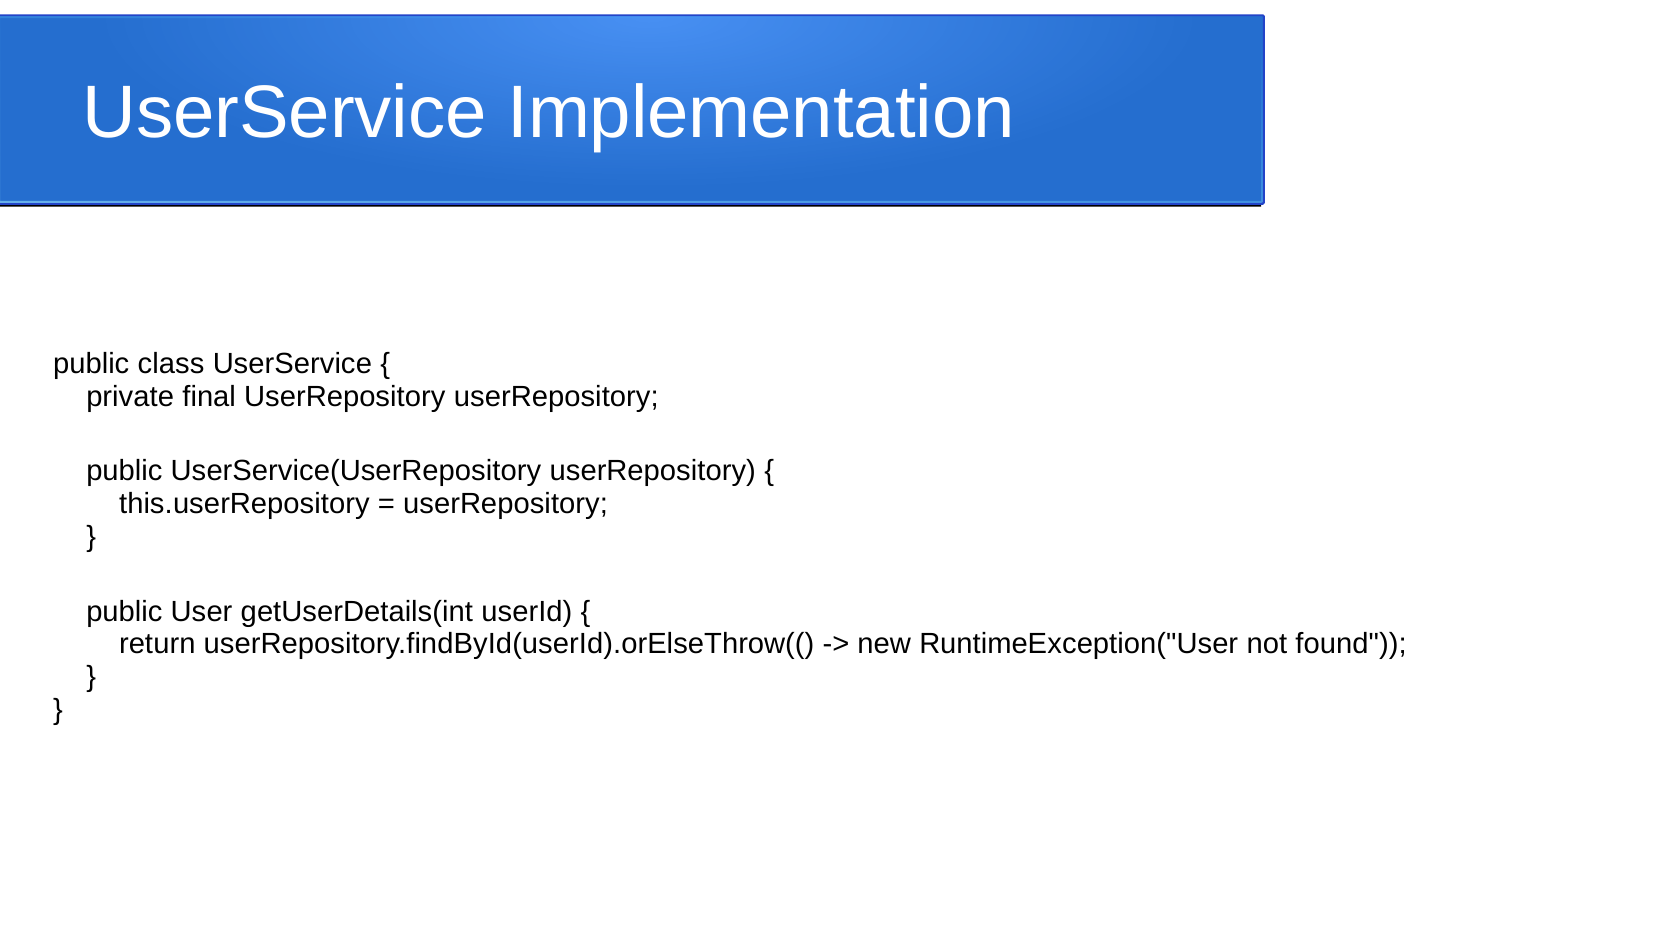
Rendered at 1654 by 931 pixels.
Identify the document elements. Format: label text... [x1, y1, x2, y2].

title UserService Implementation [82, 35, 1235, 189]
text_box public class UserService { private final UserRepository userRepository; public UserService(UserRepository userRepository) { this.userRepository = userRepository; } public User getUserDetails(int userId) { return userRepository.findById(userId).orElseThrow(() -> new RuntimeException("User not found")); } } [38, 339, 1648, 859]
